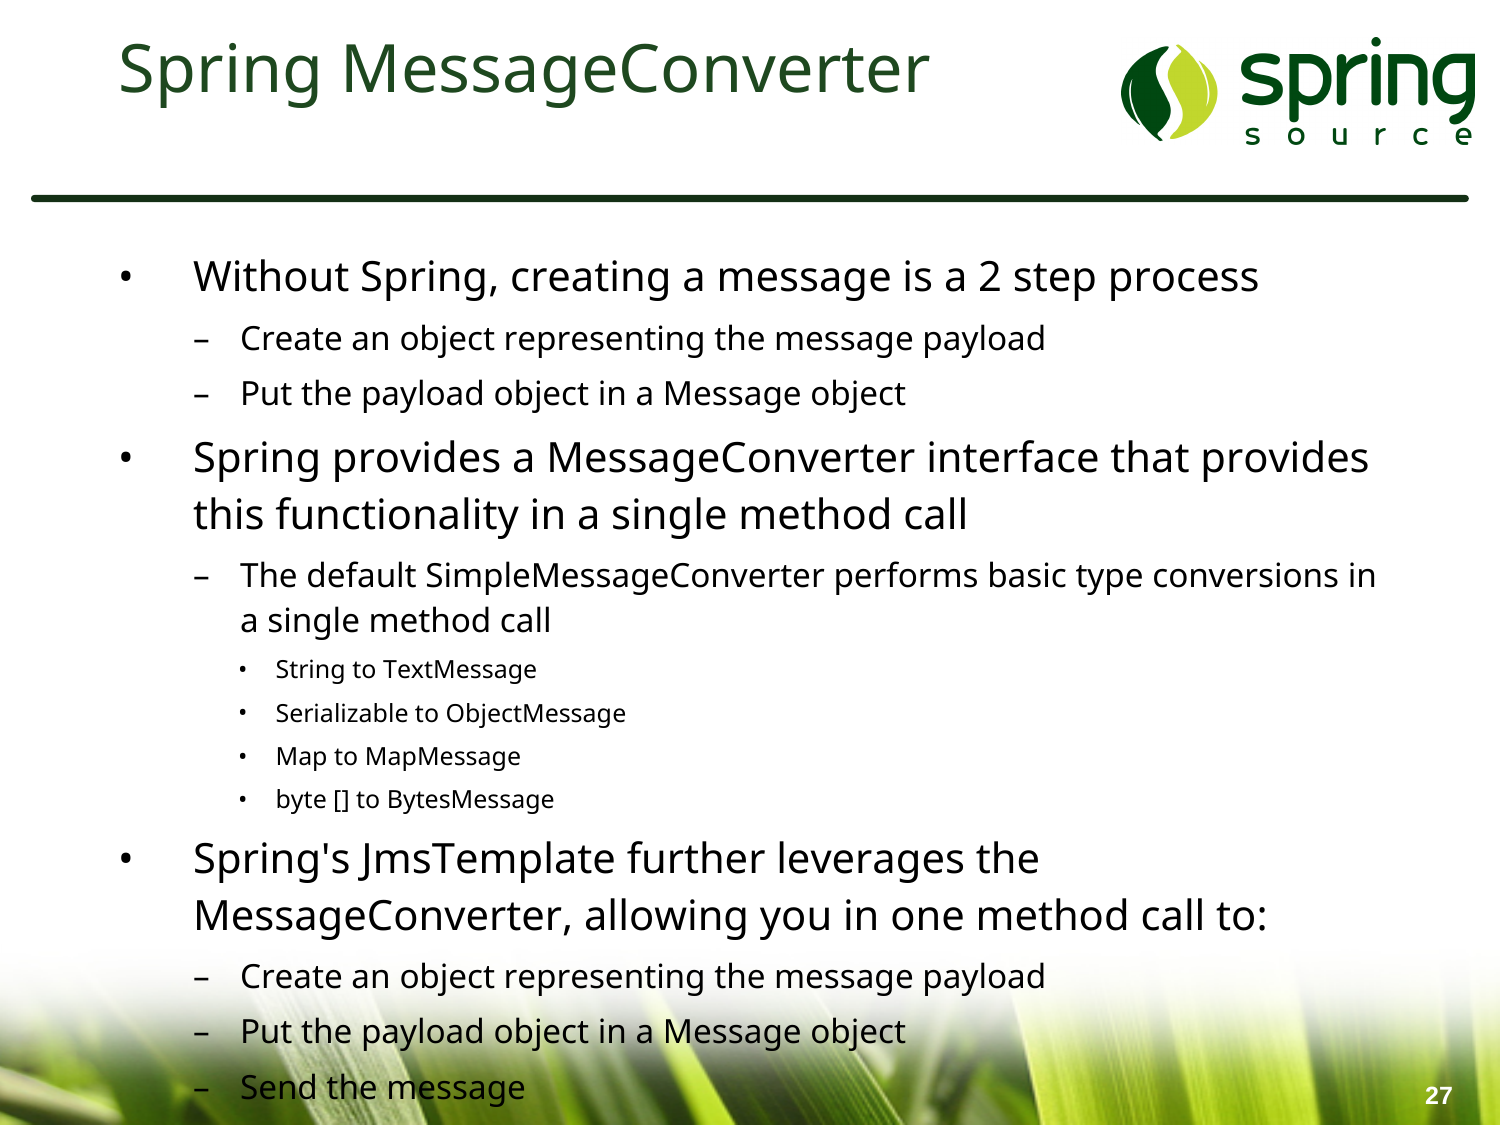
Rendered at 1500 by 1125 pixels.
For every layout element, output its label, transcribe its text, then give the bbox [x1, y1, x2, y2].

title Spring MessageConverter [104, 13, 1137, 177]
picture [302, 1089, 312, 1097]
picture [0, 944, 1500, 1125]
list Without Spring, creating a message is a 2 step process Create an object representing the message payload Put the payload object in a Message object Spring provides a MessageConverter interface that provides this functionality in a single method call The default SimpleMessageConverter performs basic type conversions in a single method call String to TextMessage Serializable to ObjectMessage Map to MapMessage byte [] to BytesMessage Spring's JmsTemplate further leverages the MessageConverter, allowing you in one method call to: Create an object representing the message payload Put the payload object in a Message object Send the message [103, 239, 1394, 1089]
picture [491, 1089, 501, 1097]
picture [473, 1090, 481, 1097]
picture [1137, 37, 1475, 145]
